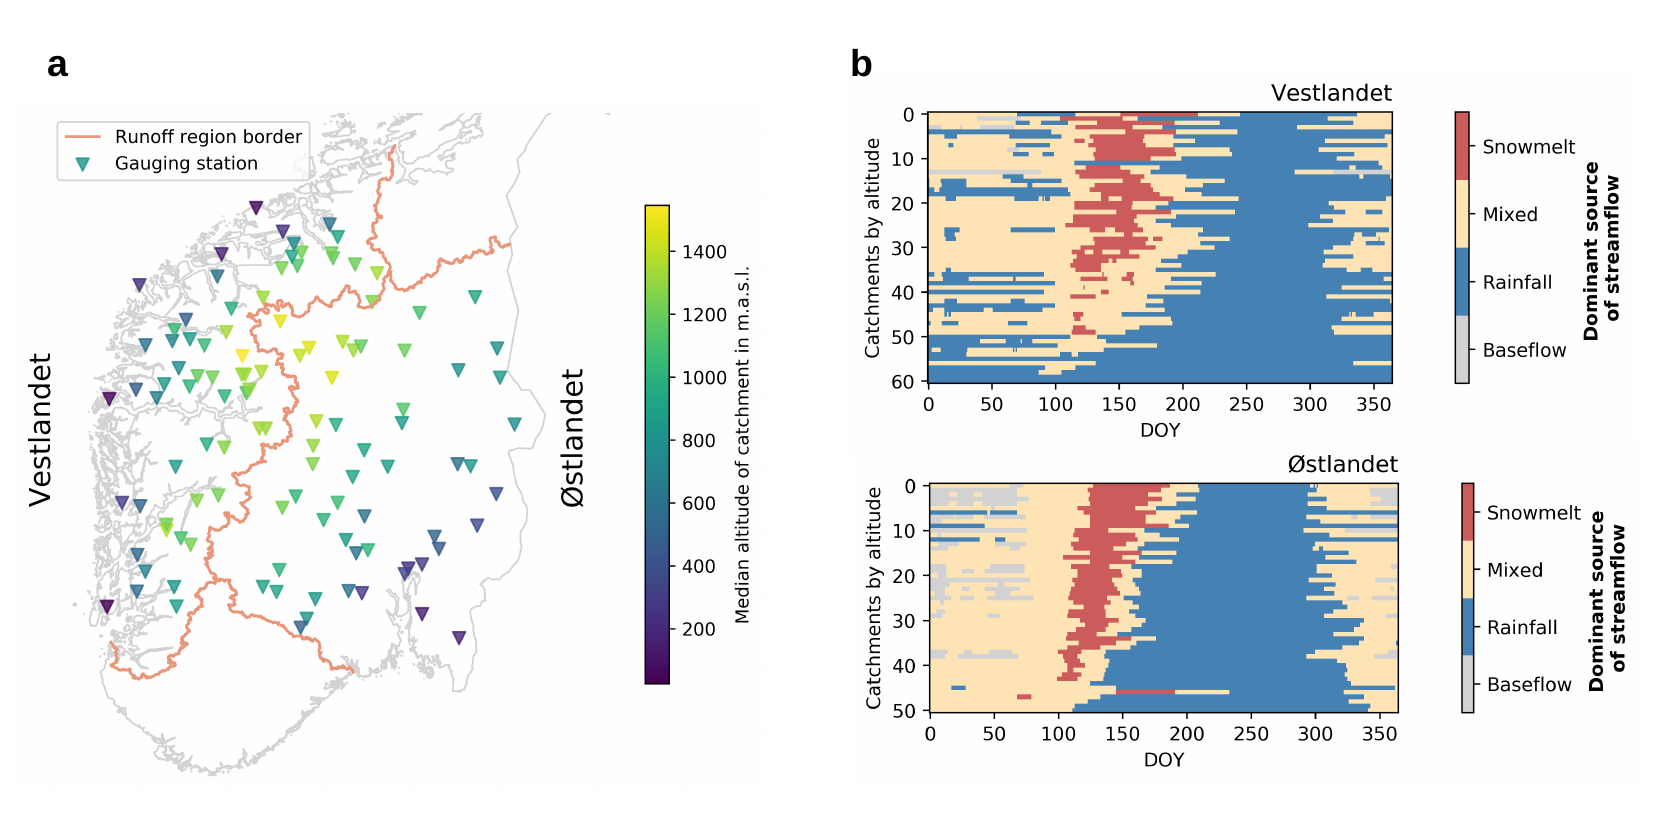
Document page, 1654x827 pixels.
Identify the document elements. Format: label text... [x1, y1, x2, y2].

text_box a [32, 35, 83, 93]
text_box b [835, 35, 889, 93]
picture [15, 100, 765, 789]
picture [851, 70, 1642, 785]
